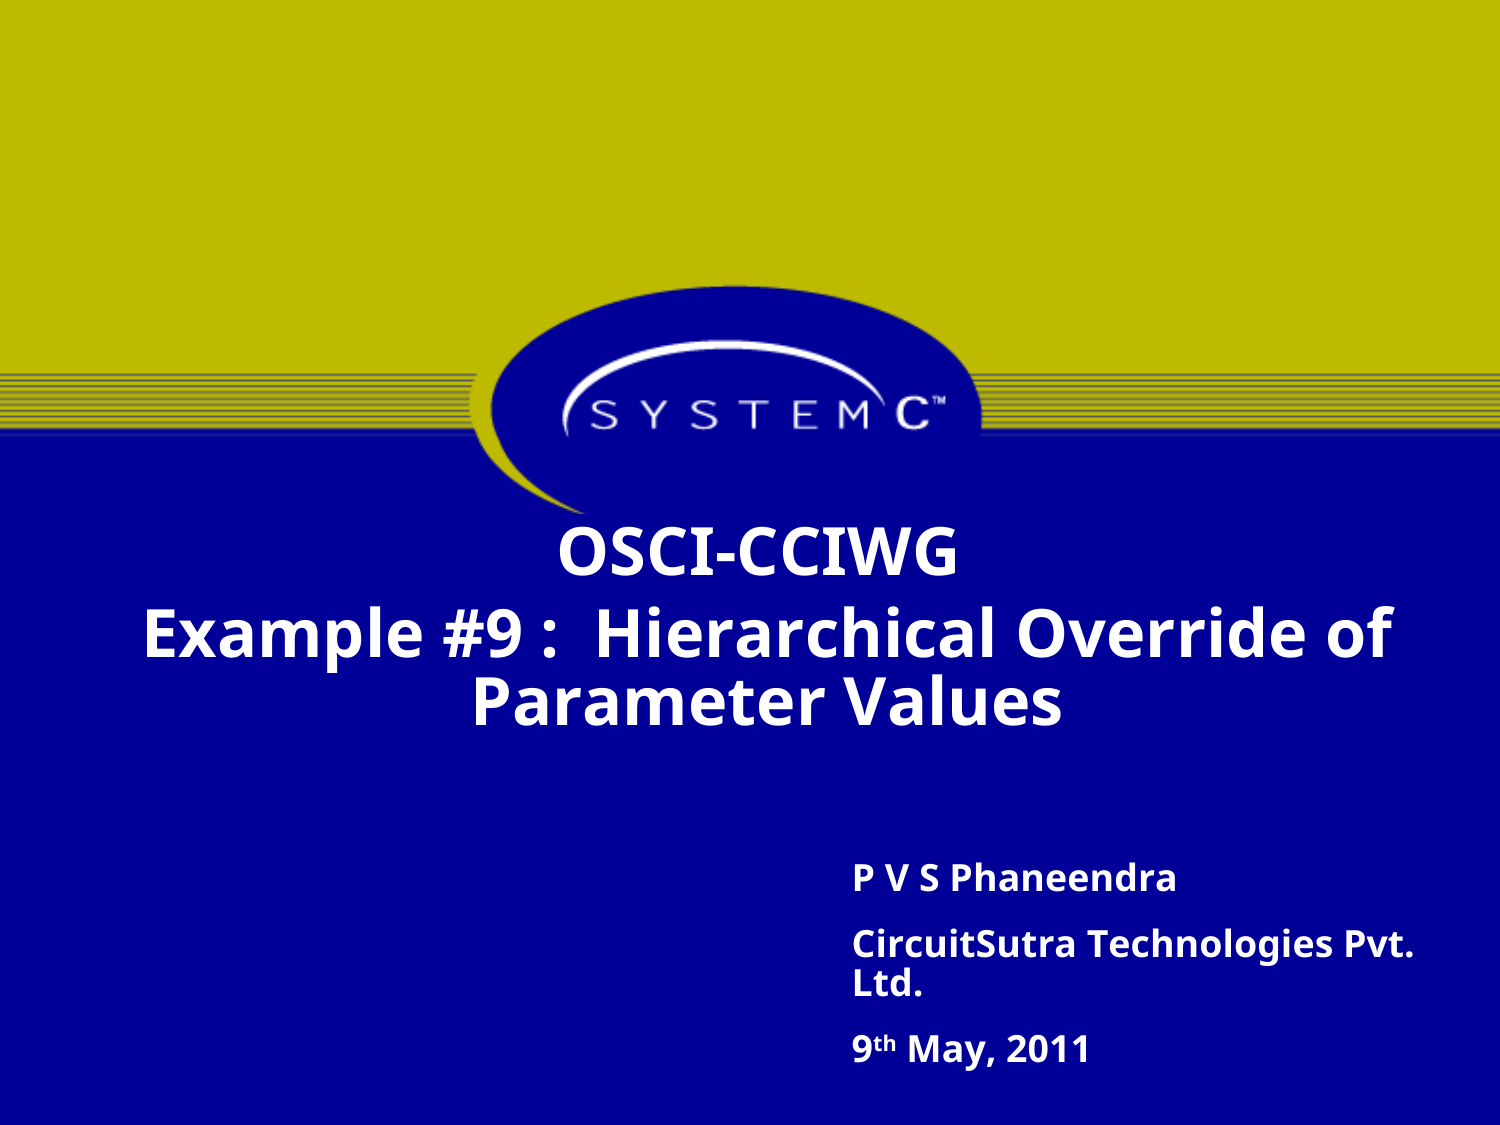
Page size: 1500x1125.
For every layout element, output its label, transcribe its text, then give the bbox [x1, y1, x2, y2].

text_box OSCI-CCIWG [535, 514, 983, 598]
picture [0, 0, 1500, 1125]
text_box P V S Phaneendra CircuitSutra Technologies Pvt. Ltd. 9th May, 2011 [836, 853, 1475, 1051]
text_box Example #9 : Hierarchical Override of Parameter Values [84, 595, 1451, 751]
